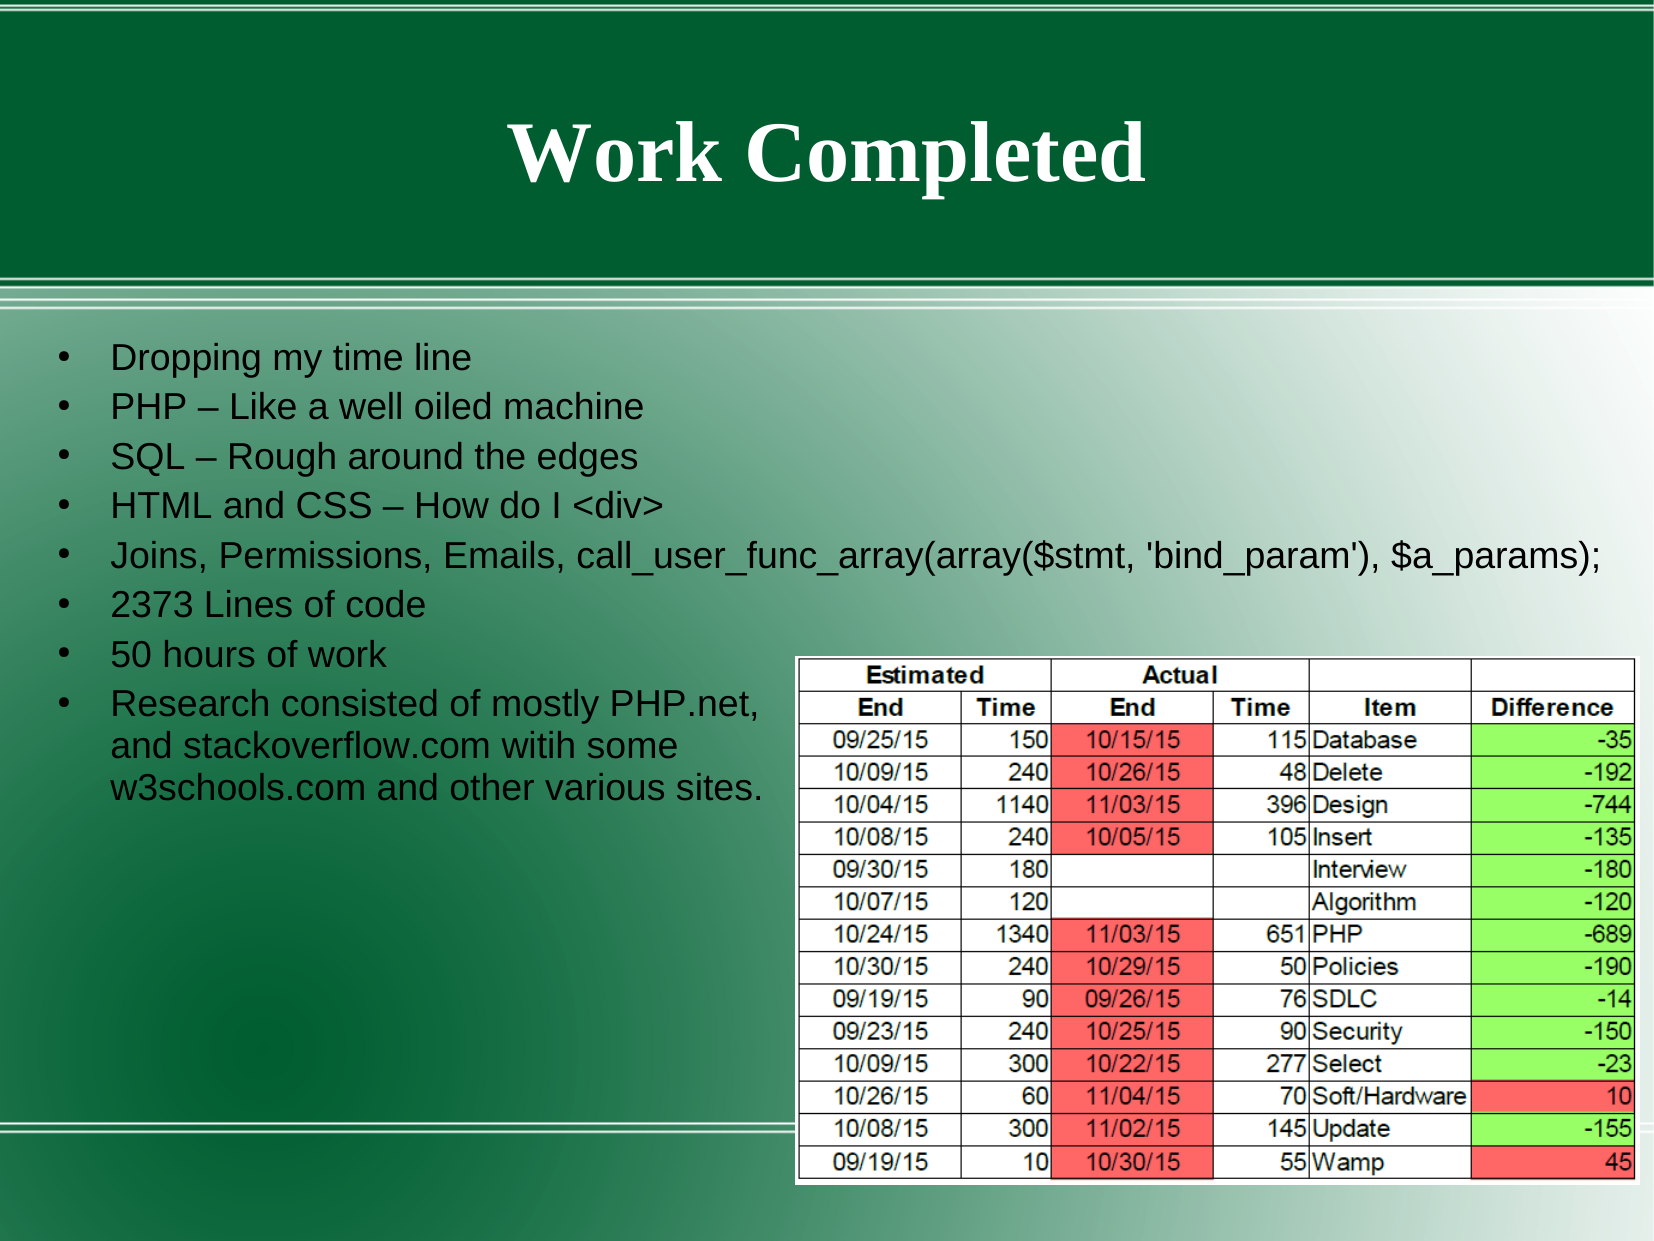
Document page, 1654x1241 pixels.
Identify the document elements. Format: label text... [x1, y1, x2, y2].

picture [0, 0, 1654, 1241]
title Work Completed [82, 49, 1571, 257]
list Dropping my time line PHP – Like a well oiled machine SQL – Rough around the edges HTML and CSS – How do I <div> Joins, Permissions, Emails, call_user_func_array(array($stmt, 'bind_param'), $a_params); 2373 Lines of code 50 hours of work Research consisted of mostly PHP.net, and stackoverflow.com witih some w3schools.com and other various sites. [39, 336, 1621, 1051]
